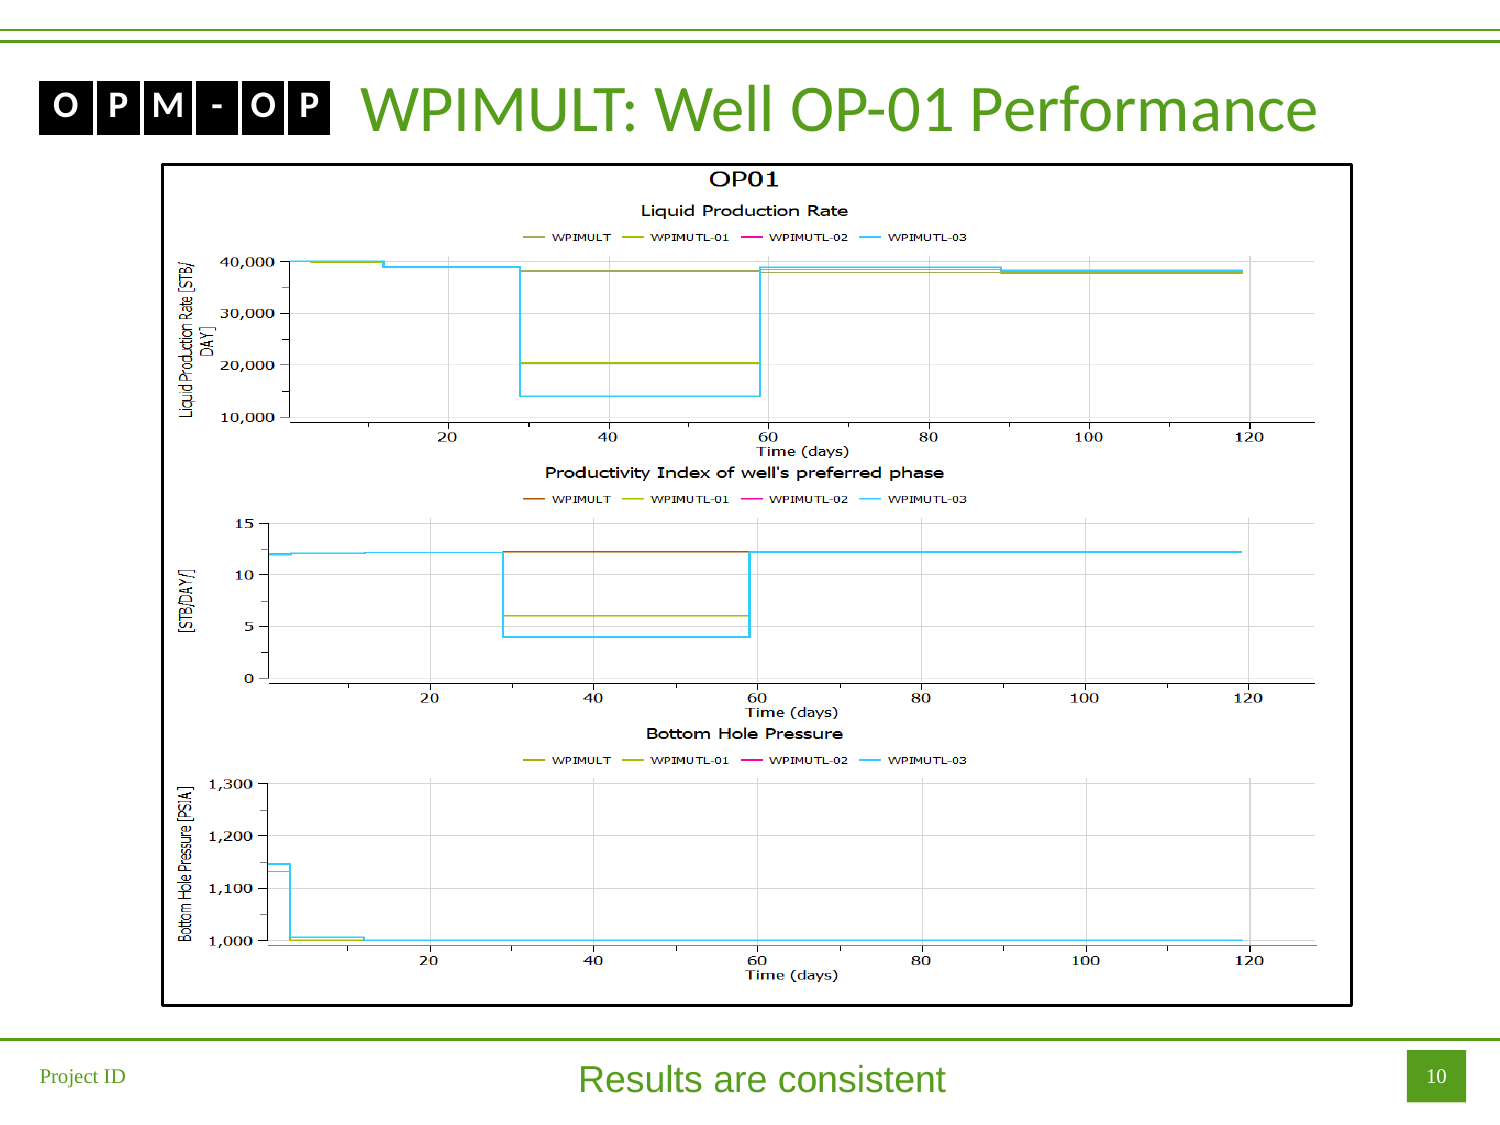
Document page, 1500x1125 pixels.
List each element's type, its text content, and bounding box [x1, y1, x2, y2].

picture [163, 165, 1350, 1004]
title WPIMULT: Well OP-01 Performance [360, 77, 1425, 153]
text_box Results are consistent [147, 1051, 1378, 1109]
